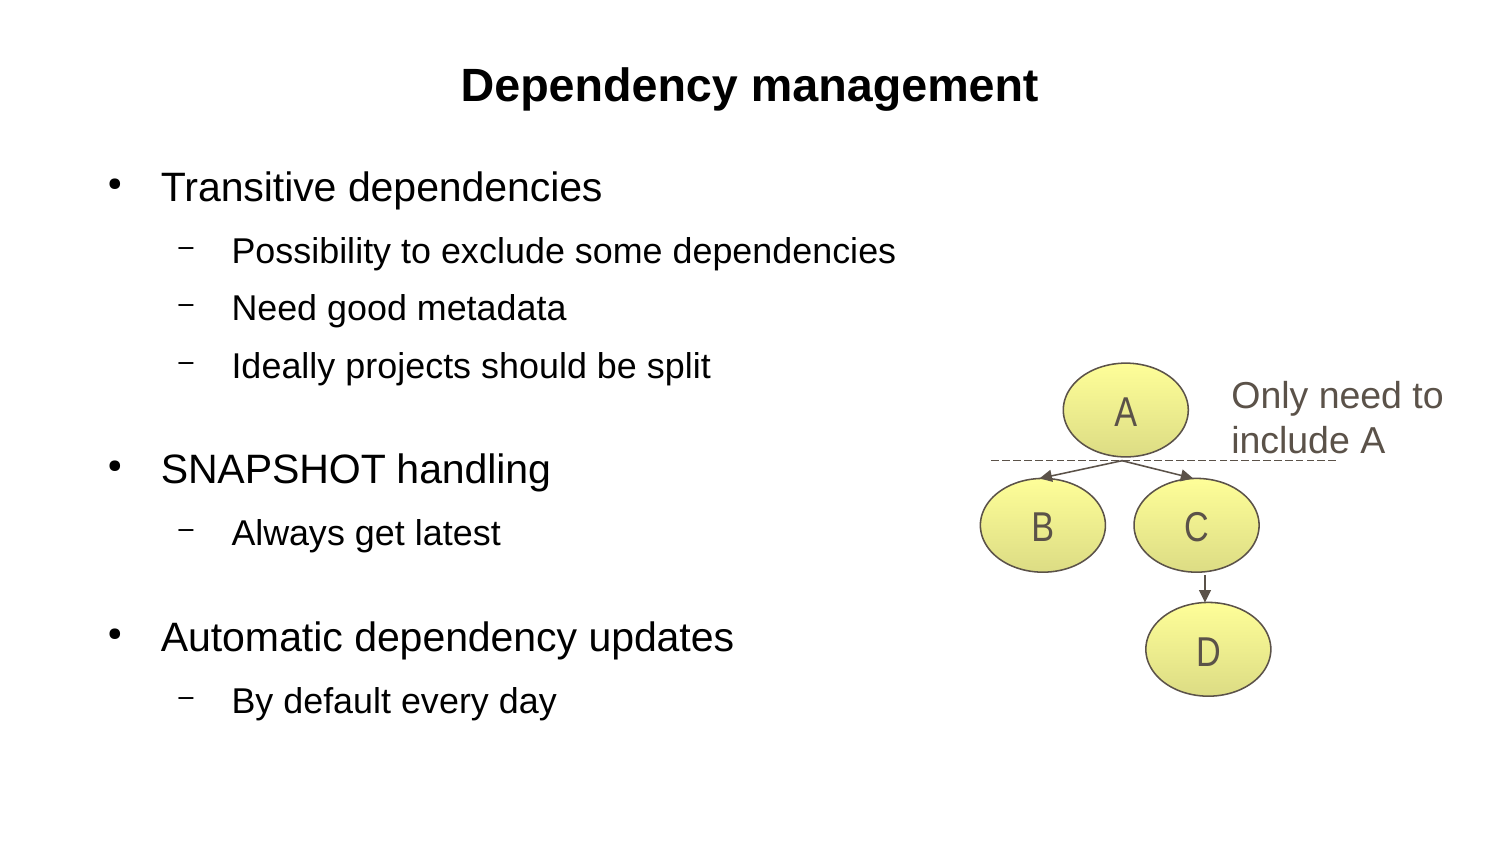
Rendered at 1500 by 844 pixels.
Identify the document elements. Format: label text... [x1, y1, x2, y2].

text_box C [1134, 478, 1260, 573]
list Transitive dependencies Possibility to exclude some dependencies Need good metadata Ideally projects should be split SNAPSHOT handling Always get latest Automatic dependency updates By default every day [75, 153, 1395, 807]
text_box A [1063, 363, 1189, 457]
text_box B [980, 478, 1106, 573]
title Dependency management [75, 33, 1425, 133]
text_box D [1145, 602, 1271, 697]
text_box Only need to include A [1216, 363, 1465, 469]
